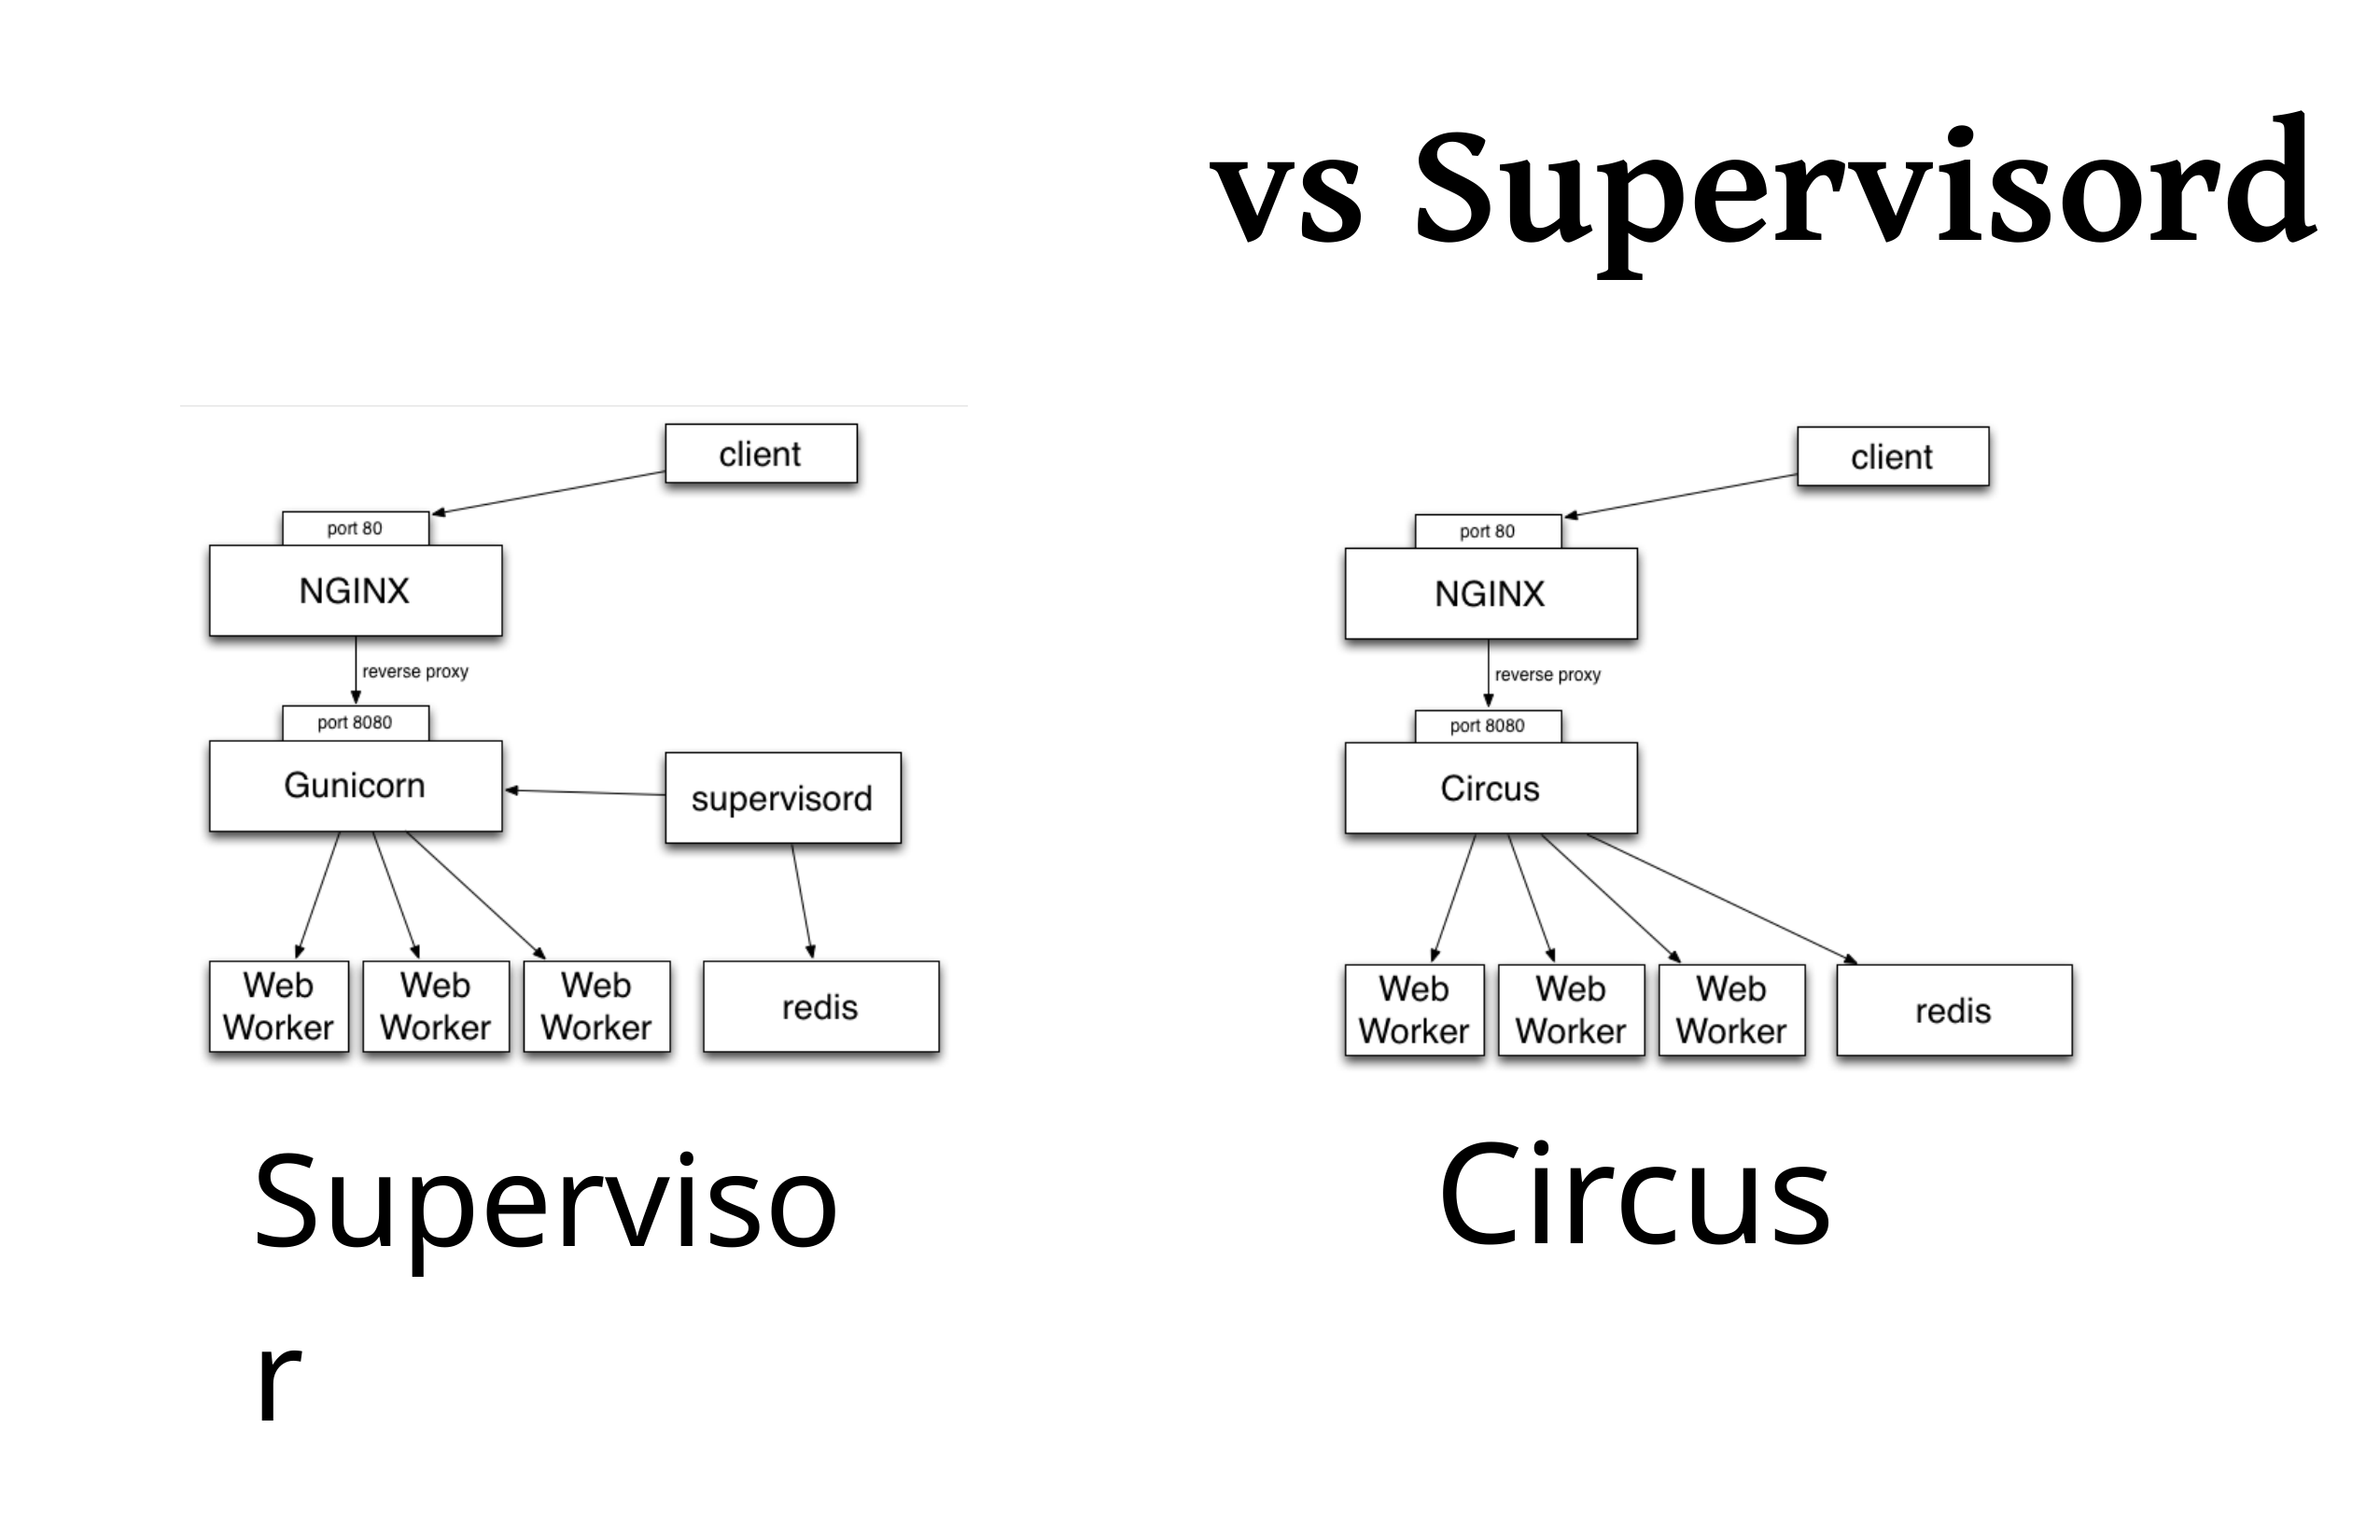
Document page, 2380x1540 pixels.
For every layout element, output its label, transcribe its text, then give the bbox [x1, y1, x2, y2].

text_box vs Supervisord [1195, 84, 2334, 297]
picture [180, 400, 968, 1086]
text_box Circus [1421, 1086, 1995, 1261]
text_box Supervisor [238, 1101, 883, 1261]
picture [1316, 403, 2101, 1090]
